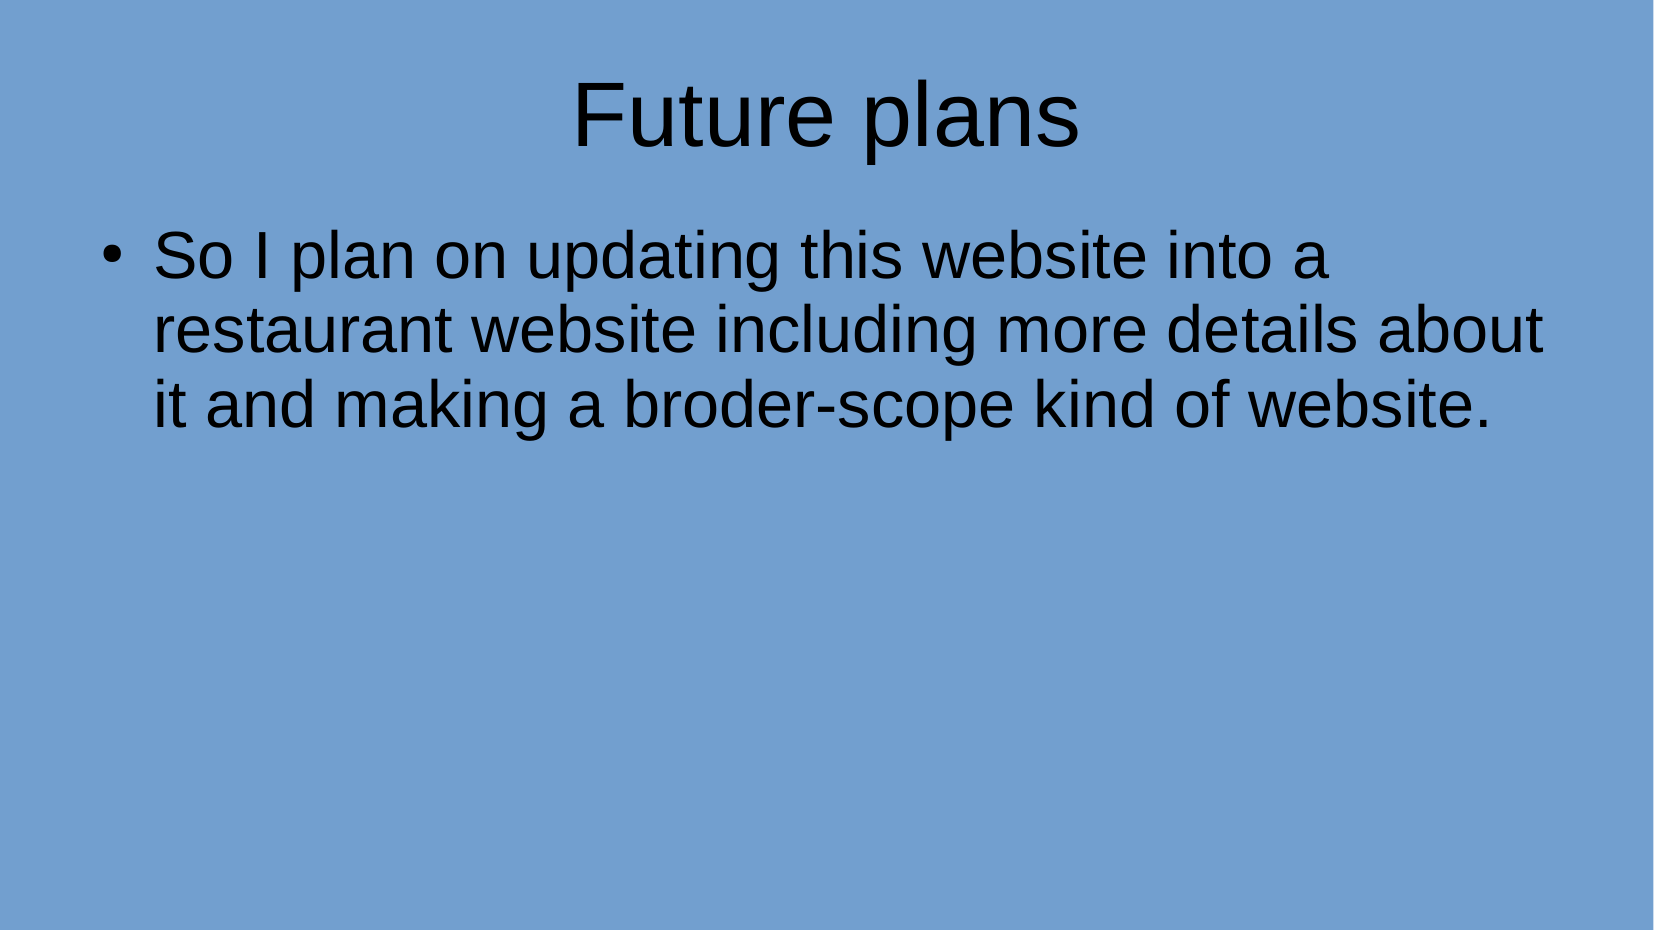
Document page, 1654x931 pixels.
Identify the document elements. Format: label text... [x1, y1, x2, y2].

list So I plan on updating this website into a restaurant website including more details about it and making a broder-scope kind of website. [82, 217, 1571, 758]
title Future plans [82, 37, 1571, 193]
